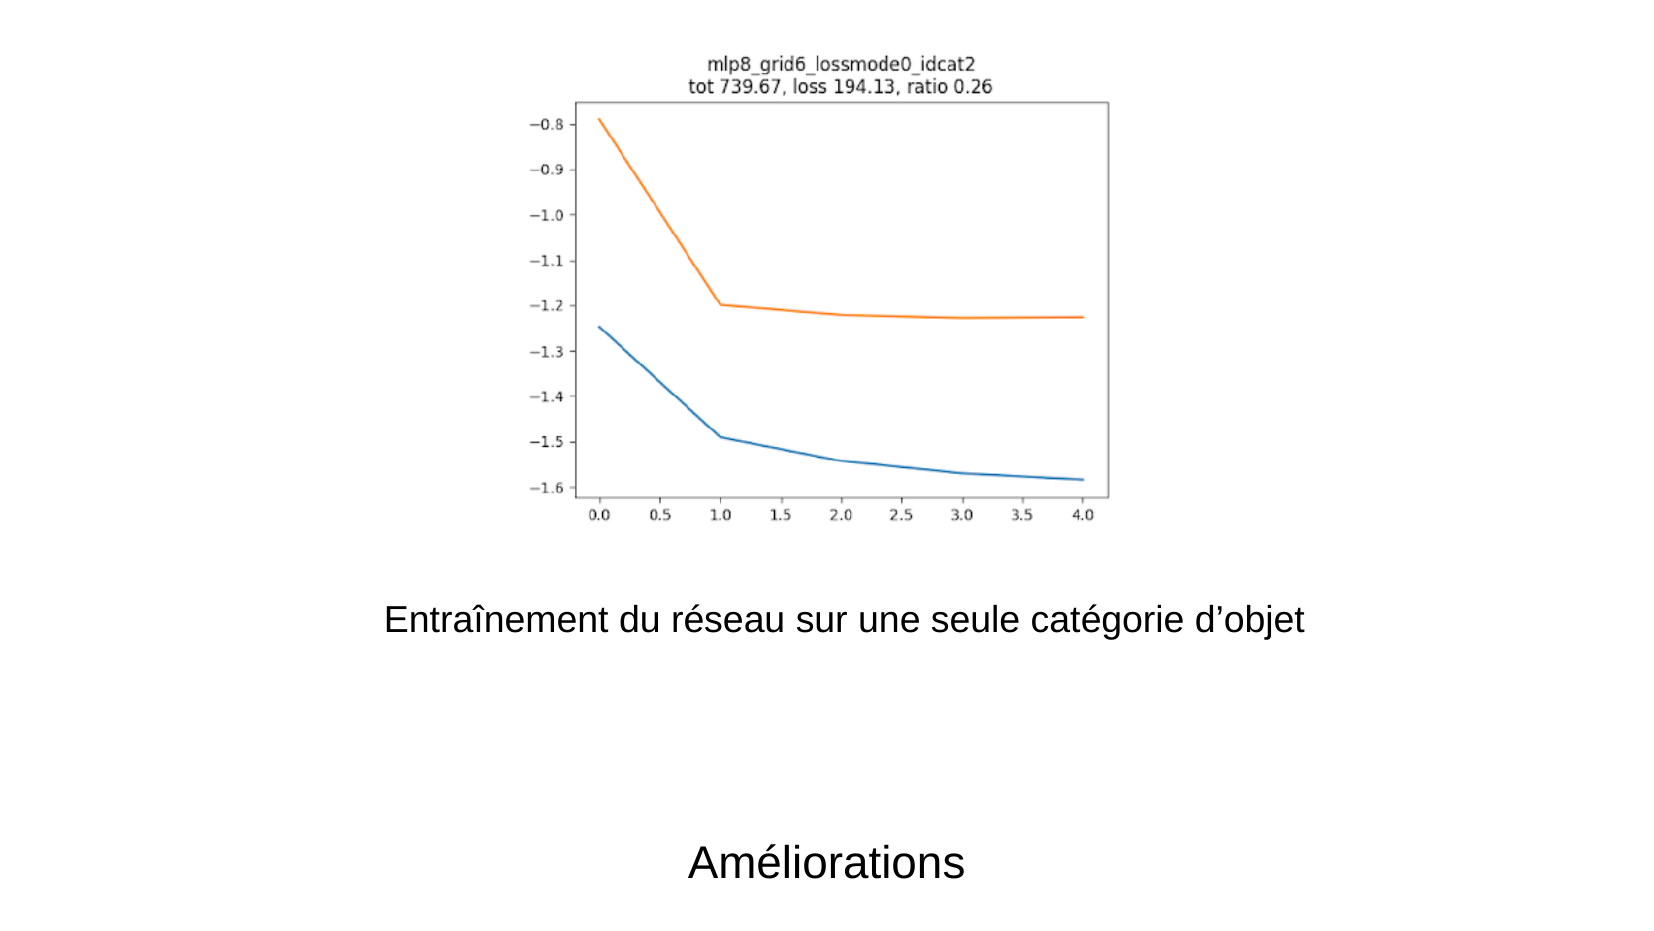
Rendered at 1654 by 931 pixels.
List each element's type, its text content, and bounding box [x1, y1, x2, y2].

picture [525, 41, 1111, 526]
text_box Entraînement du réseau sur une seule catégorie d’objet [369, 591, 1321, 649]
subtitle Améliorations [0, 795, 1654, 931]
